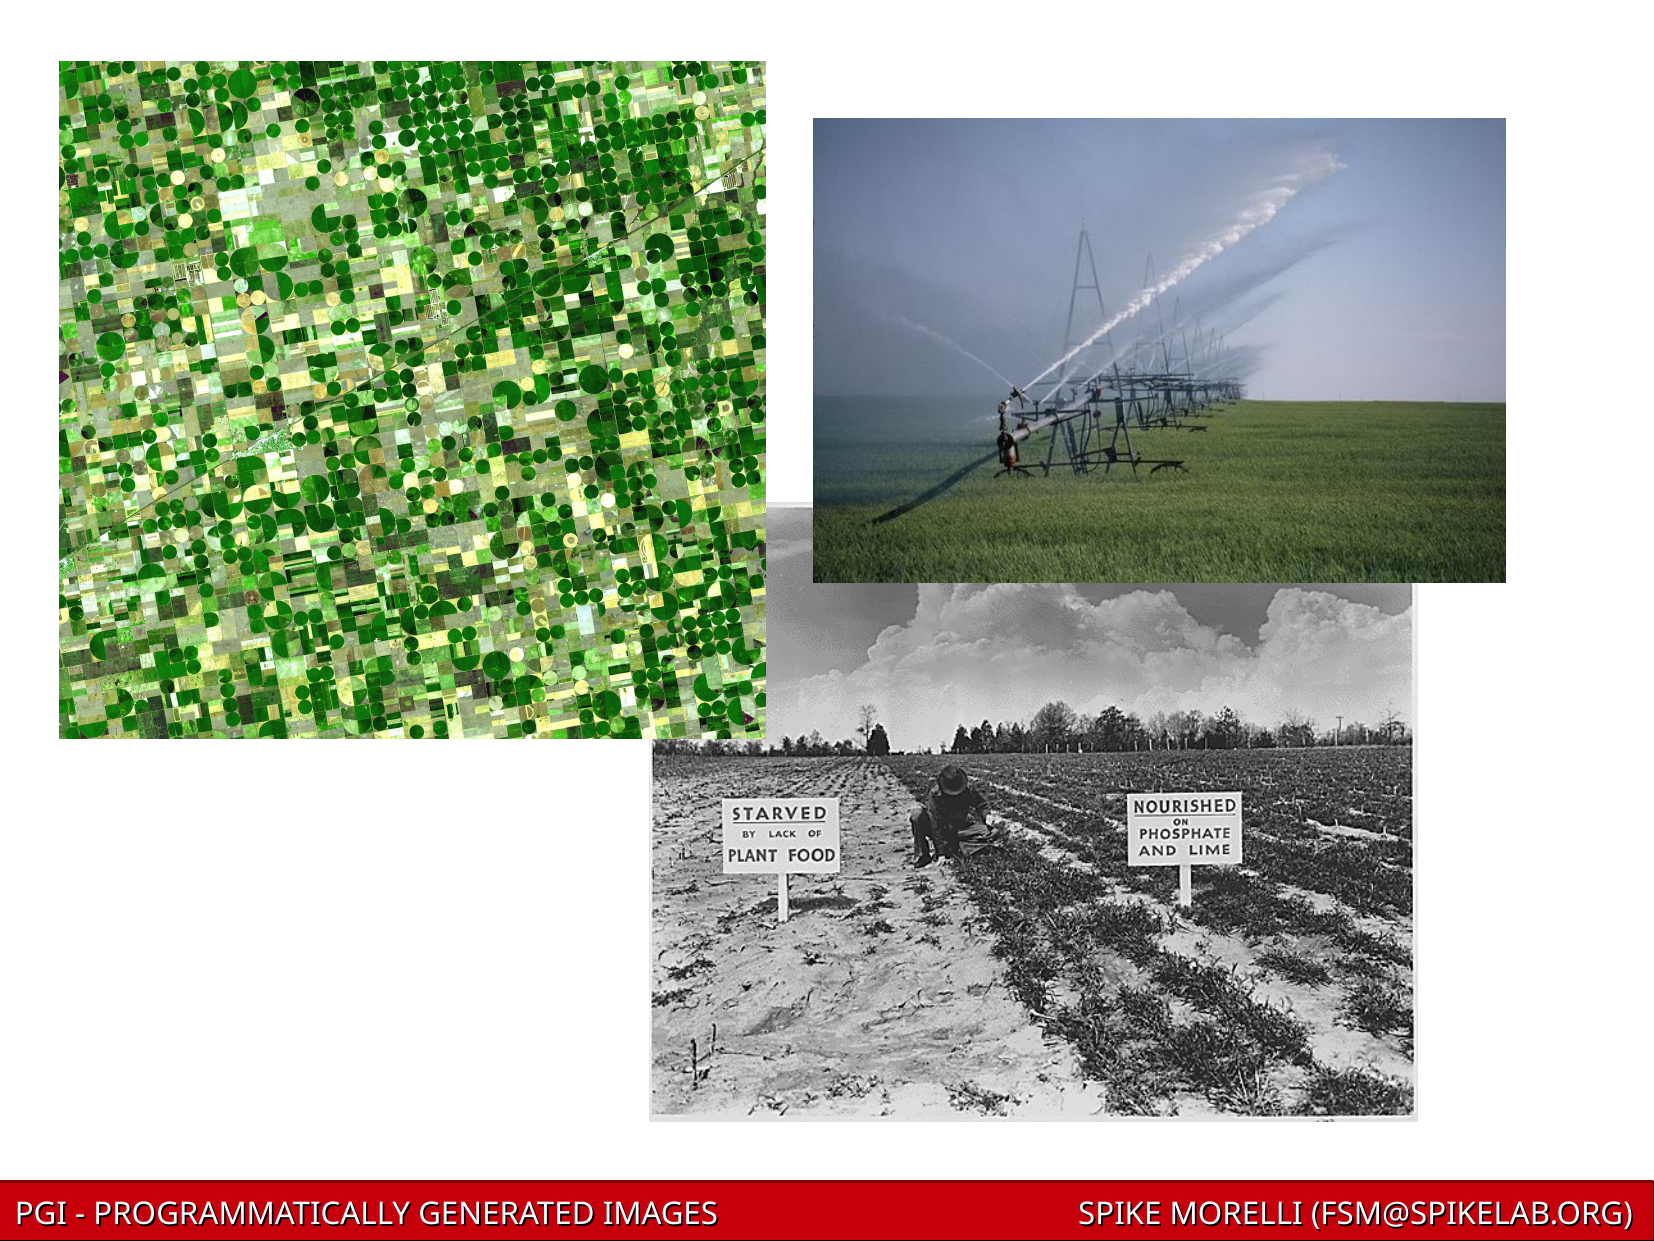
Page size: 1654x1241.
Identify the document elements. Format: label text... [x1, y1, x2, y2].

text_box [0, 1183, 1654, 1241]
text_box PGI - PROGRAMMATICALLY GENERATED IMAGES [0, 1184, 722, 1235]
picture [59, 61, 1506, 1123]
text_box SPIKE MORELLI (FSM@SPIKELAB.ORG) [1063, 1184, 1643, 1235]
